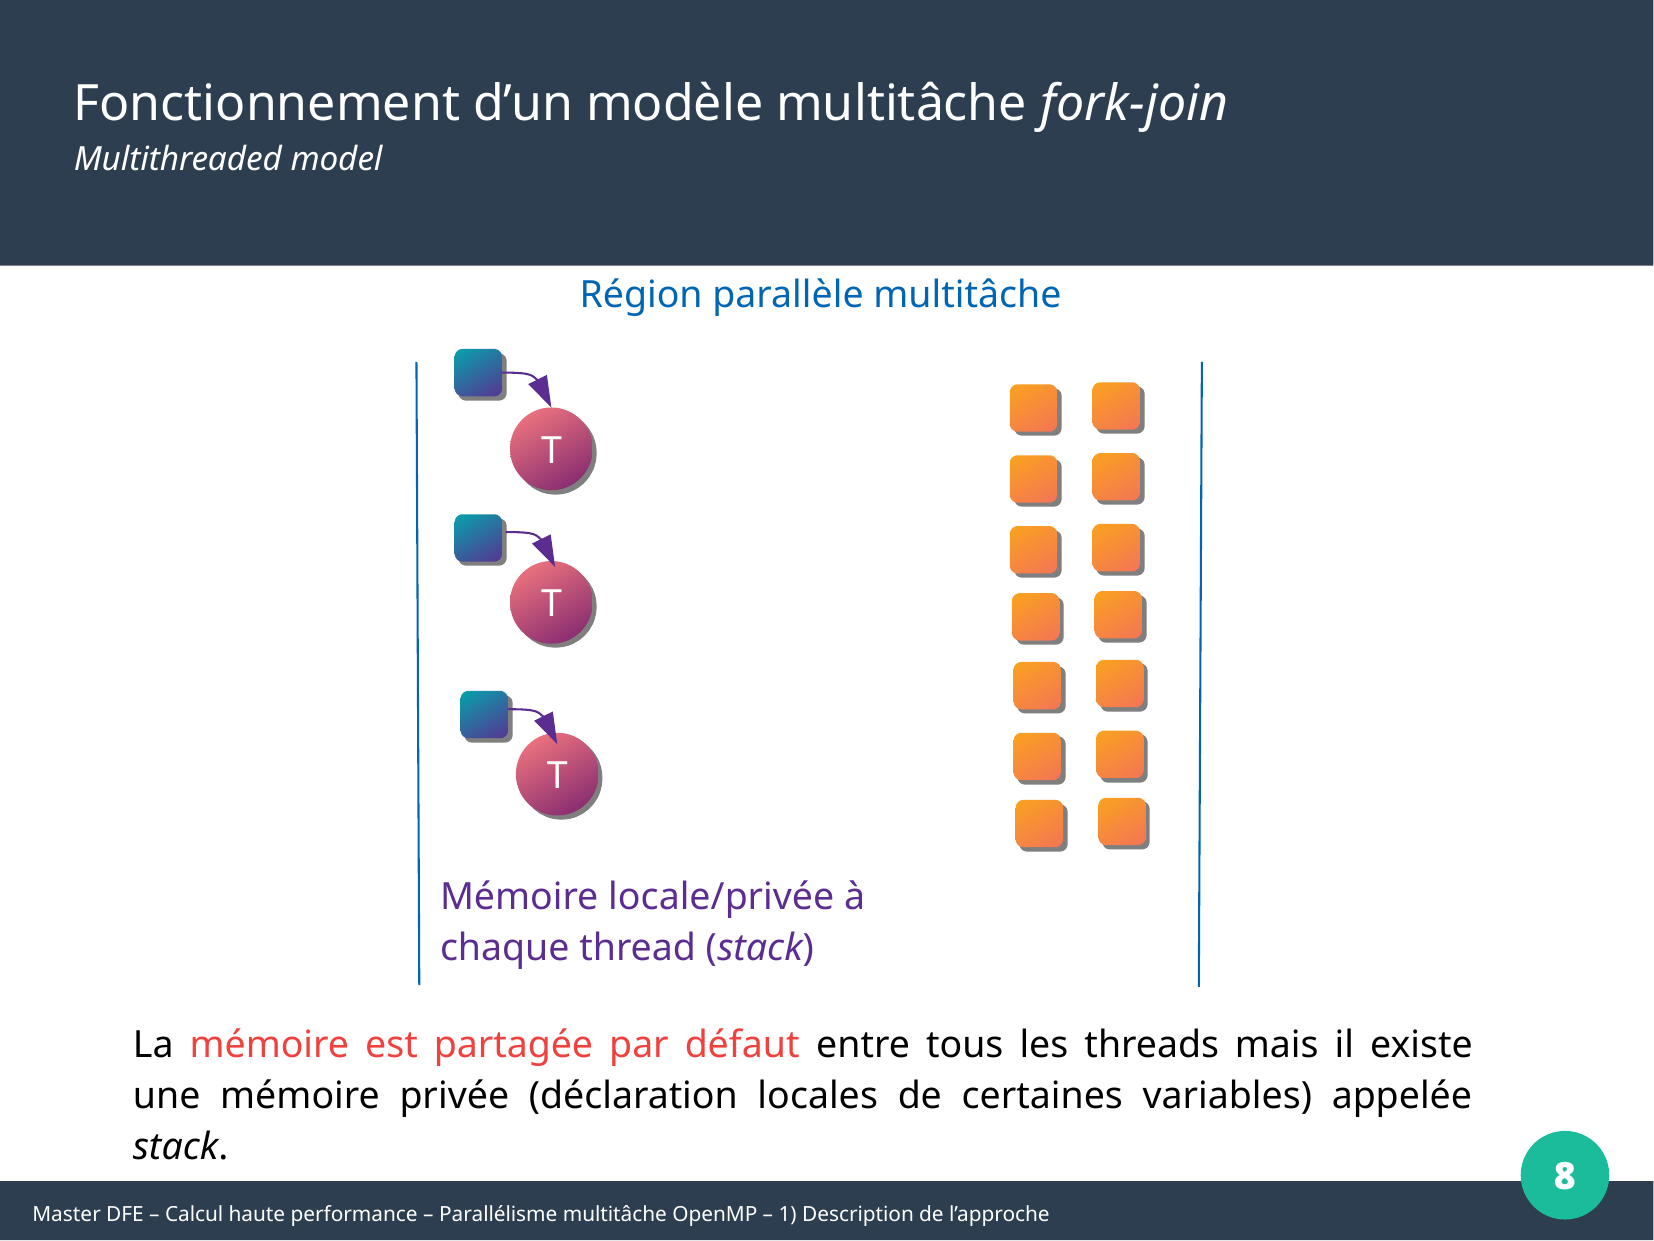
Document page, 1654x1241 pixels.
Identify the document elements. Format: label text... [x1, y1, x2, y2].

text_box T [515, 732, 599, 816]
text_box Région parallèle multitâche [466, 260, 1176, 332]
text_box [454, 514, 503, 562]
text_box [1009, 384, 1058, 432]
text_box Fonctionnement d’un modèle multitâche fork-join Multithreaded model [59, 59, 1477, 187]
text_box [1094, 591, 1142, 639]
text_box [1009, 526, 1058, 574]
text_box [1098, 797, 1146, 846]
text_box [1015, 799, 1064, 848]
text_box Master DFE – Calcul haute performance – Parallélisme multitâche OpenMP – 1) Description de l’approche [17, 1191, 1436, 1235]
text_box [460, 690, 508, 739]
text_box [1013, 732, 1061, 781]
text_box [1092, 453, 1140, 501]
text_box [1096, 659, 1144, 708]
text_box [1013, 661, 1061, 710]
text_box T [510, 407, 593, 491]
text_box [1092, 382, 1140, 430]
text_box [454, 348, 503, 397]
text_box [1092, 523, 1140, 572]
text_box Mémoire locale/privée à chaque thread (stack) [425, 862, 898, 1009]
text_box T [510, 561, 593, 644]
text_box [1011, 593, 1060, 641]
text_box [1009, 455, 1058, 503]
text_box La mémoire est partagée par défaut entre tous les threads mais il existe une mémoire privée (déclaration locales de certaines variables) appelée stack. [118, 1009, 1489, 1152]
text_box [1096, 730, 1144, 778]
